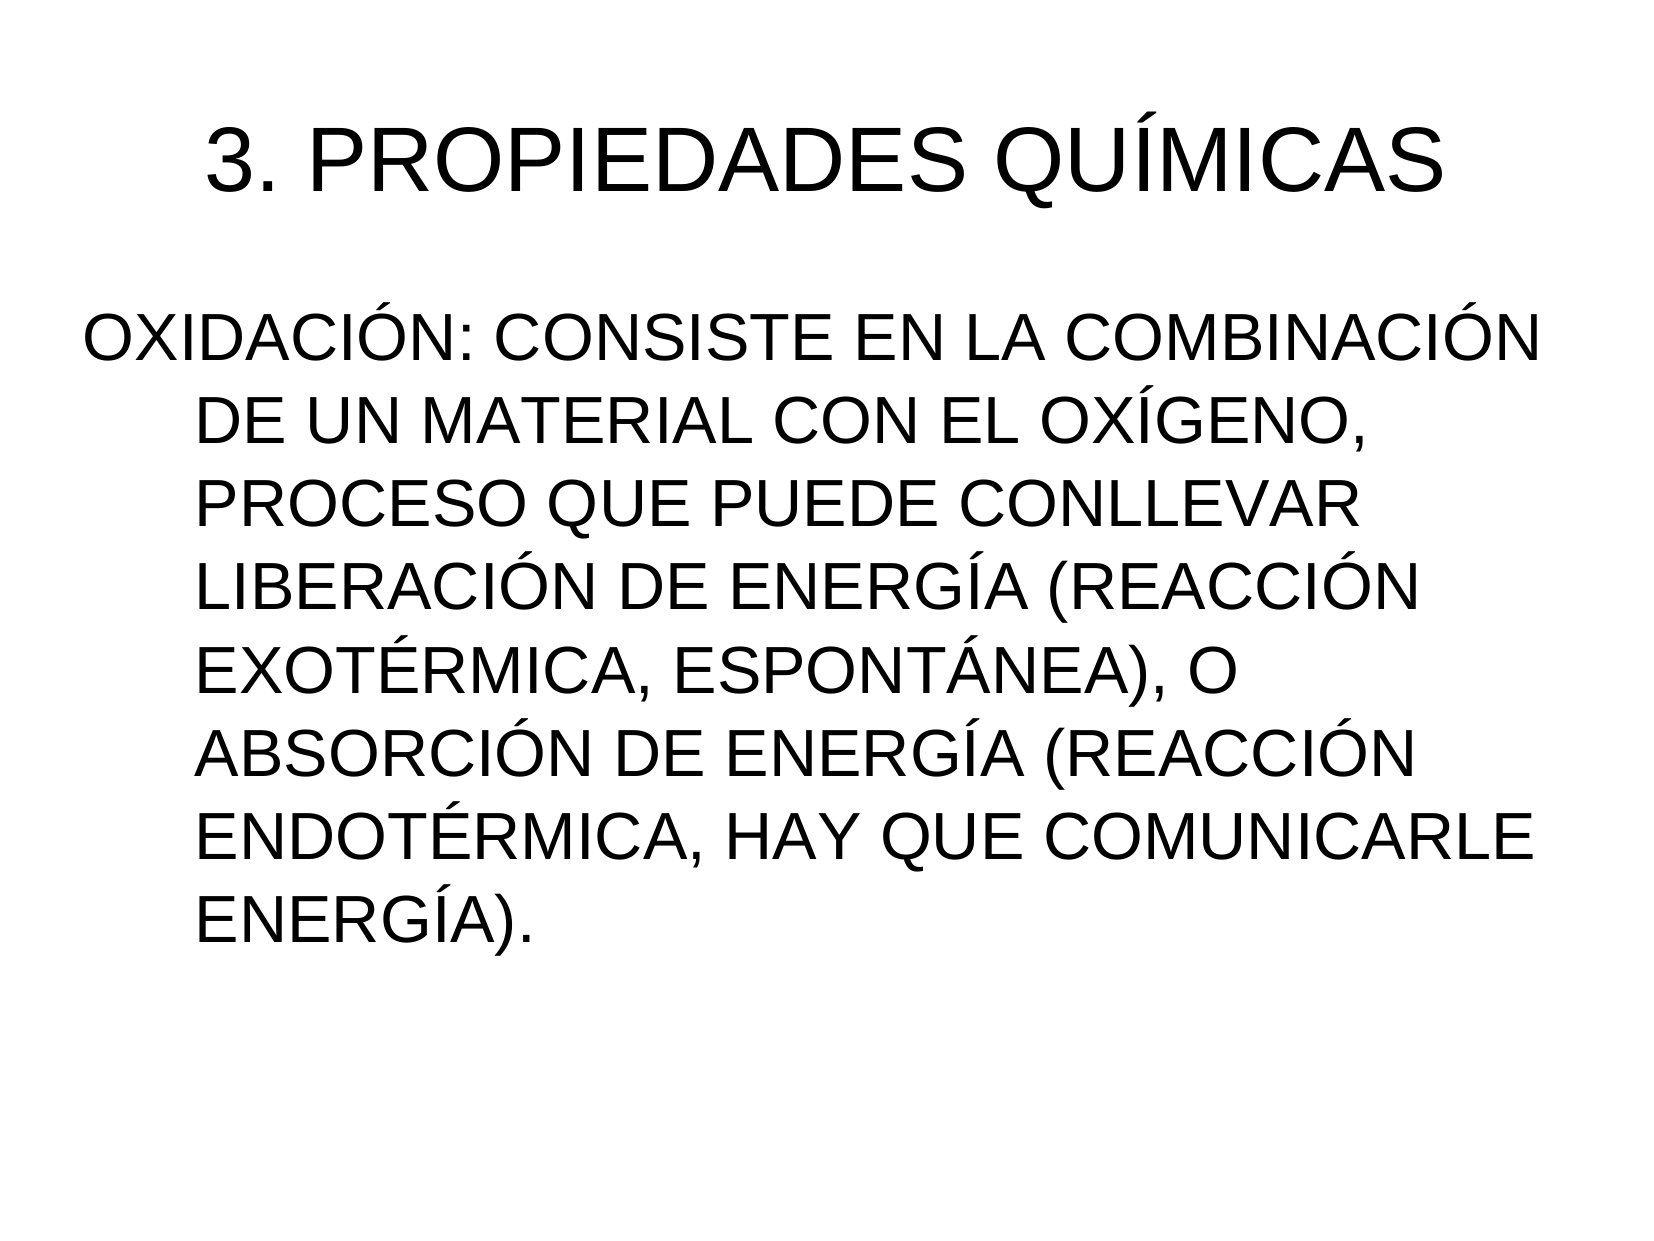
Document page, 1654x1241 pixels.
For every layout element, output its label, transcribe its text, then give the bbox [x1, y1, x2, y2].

list OXIDACIÓN: CONSISTE EN LA COMBINACIÓN DE UN MATERIAL CON EL OXÍGENO, PROCESO QUE PUEDE CONLLEVAR LIBERACIÓN DE ENERGÍA (REACCIÓN EXOTÉRMICA, ESPONTÁNEA), O ABSORCIÓN DE ENERGÍA (REACCIÓN ENDOTÉRMICA, HAY QUE COMUNICARLE ENERGÍA). [82, 290, 1571, 1109]
title 3. PROPIEDADES QUÍMICAS [82, 45, 1571, 260]
